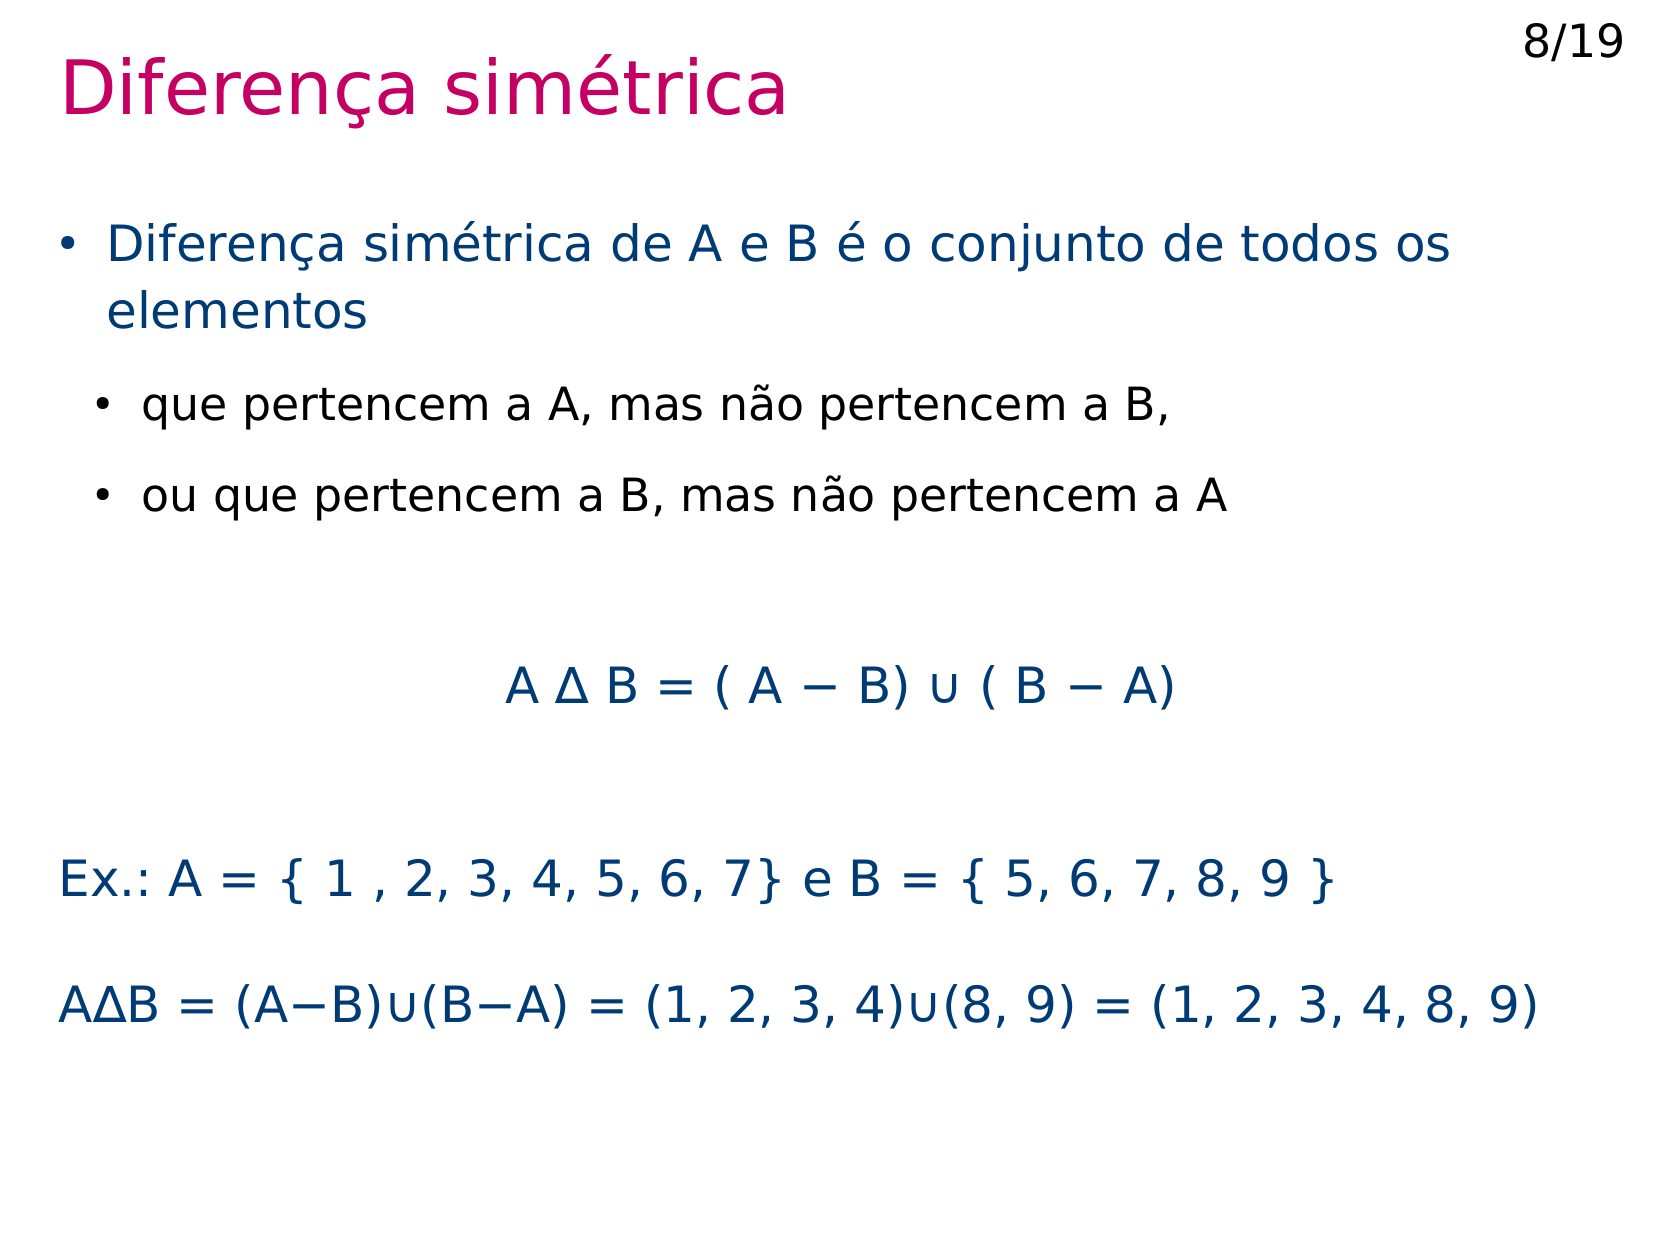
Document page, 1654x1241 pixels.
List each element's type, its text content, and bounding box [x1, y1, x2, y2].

title Diferença simétrica [59, 29, 1595, 148]
list Diferença simétrica de A e B é o conjunto de todos os elementos que pertencem a A, mas não pertencem a B, ou que pertencem a B, mas não pertencem a A A ∆ B = ( A − B) ∪ ( B − A) Ex.: A = { 1 , 2, 3, 4, 5, 6, 7} e B = { 5, 6, 7, 8, 9 } A∆B = (A−B)∪(B−A) = (1, 2, 3, 4)∪(8, 9) = (1, 2, 3, 4, 8, 9) [59, 206, 1625, 1211]
